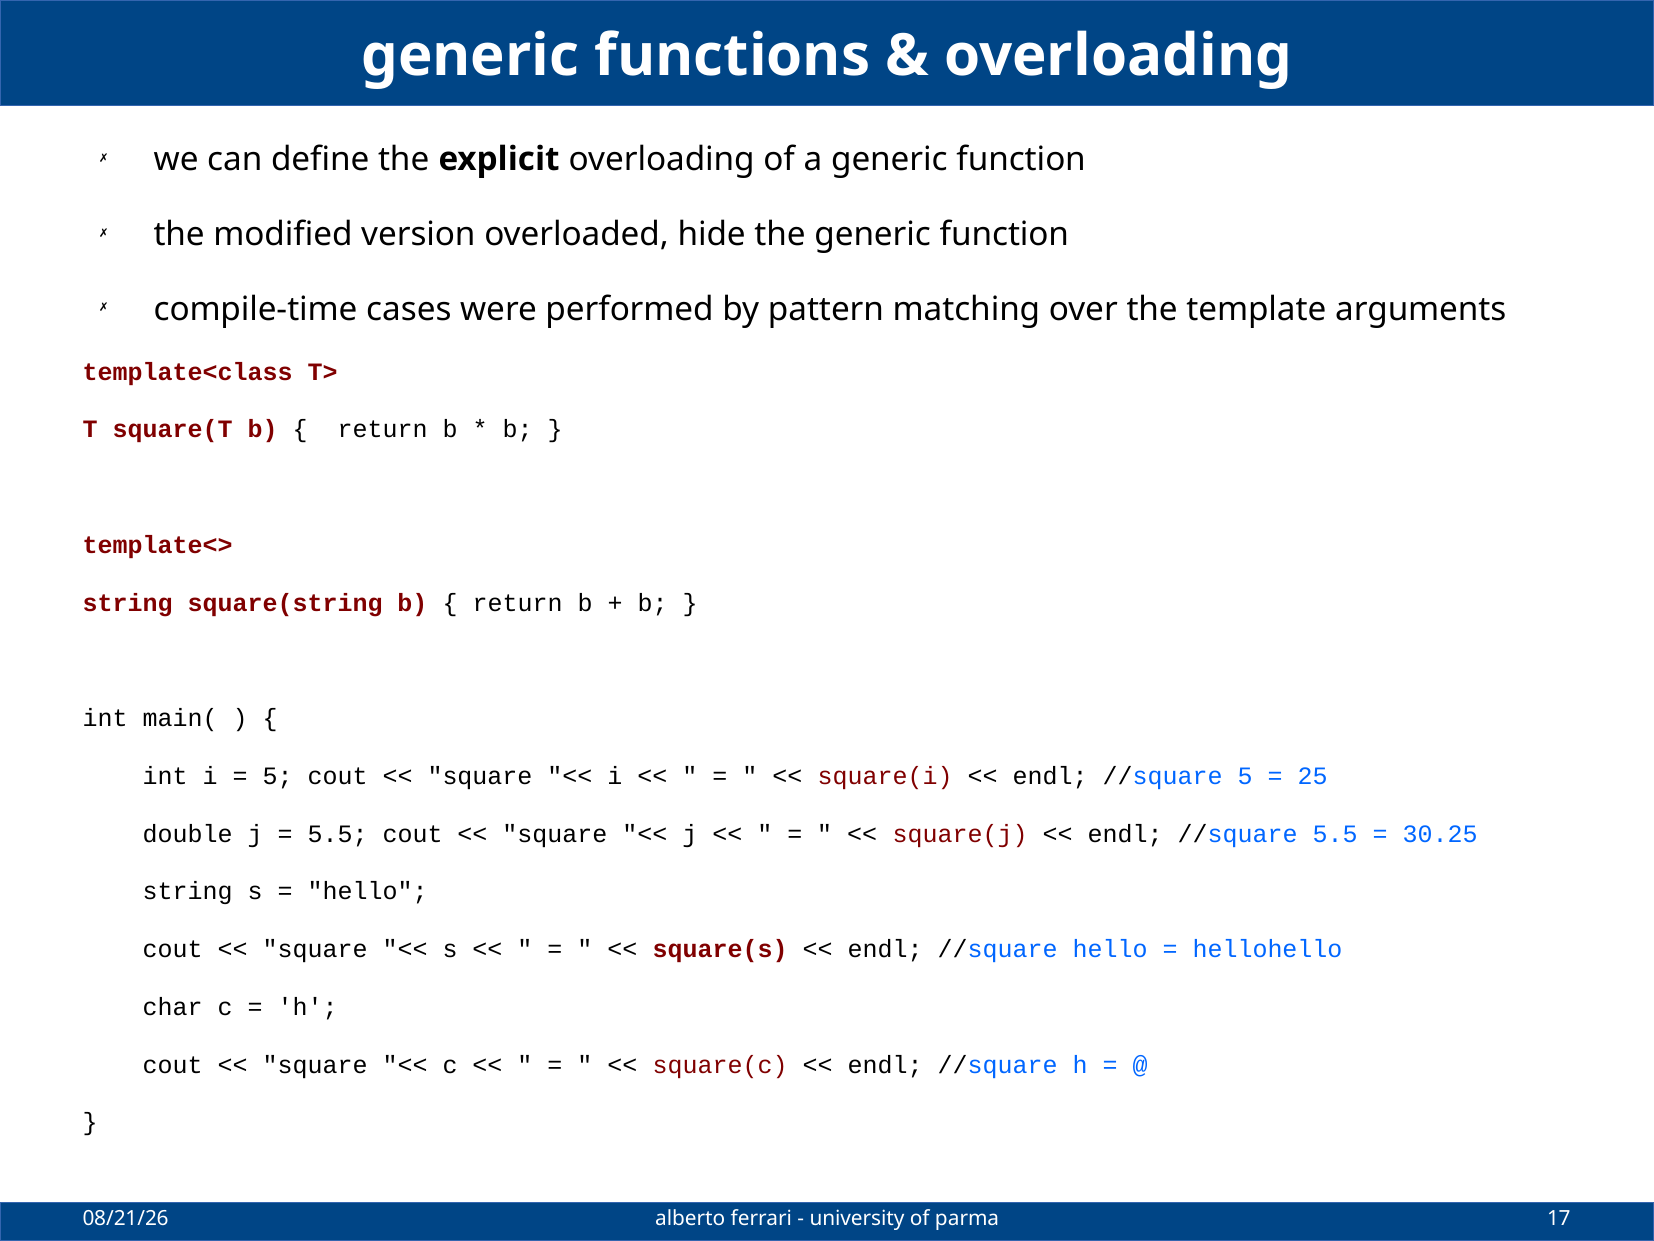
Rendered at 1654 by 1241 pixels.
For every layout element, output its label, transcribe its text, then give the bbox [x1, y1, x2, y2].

title generic functions & overloading [0, 0, 1654, 106]
list we can define the explicit overloading of a generic function the modified version overloaded, hide the generic function compile-time cases were performed by pattern matching over the template arguments template<class T> T square(T b) { return b * b; } template<> string square(string b) { return b + b; } int main( ) { int i = 5; cout << "square "<< i << " = " << square(i) << endl; //square 5 = 25 double j = 5.5; cout << "square "<< j << " = " << square(j) << endl; //square 5.5 = 30.25 string s = "hello"; cout << "square "<< s << " = " << square(s) << endl; //square hello = hellohello char c = 'h'; cout << "square "<< c << " = " << square(c) << endl; //square h = @ } [82, 135, 1571, 1156]
